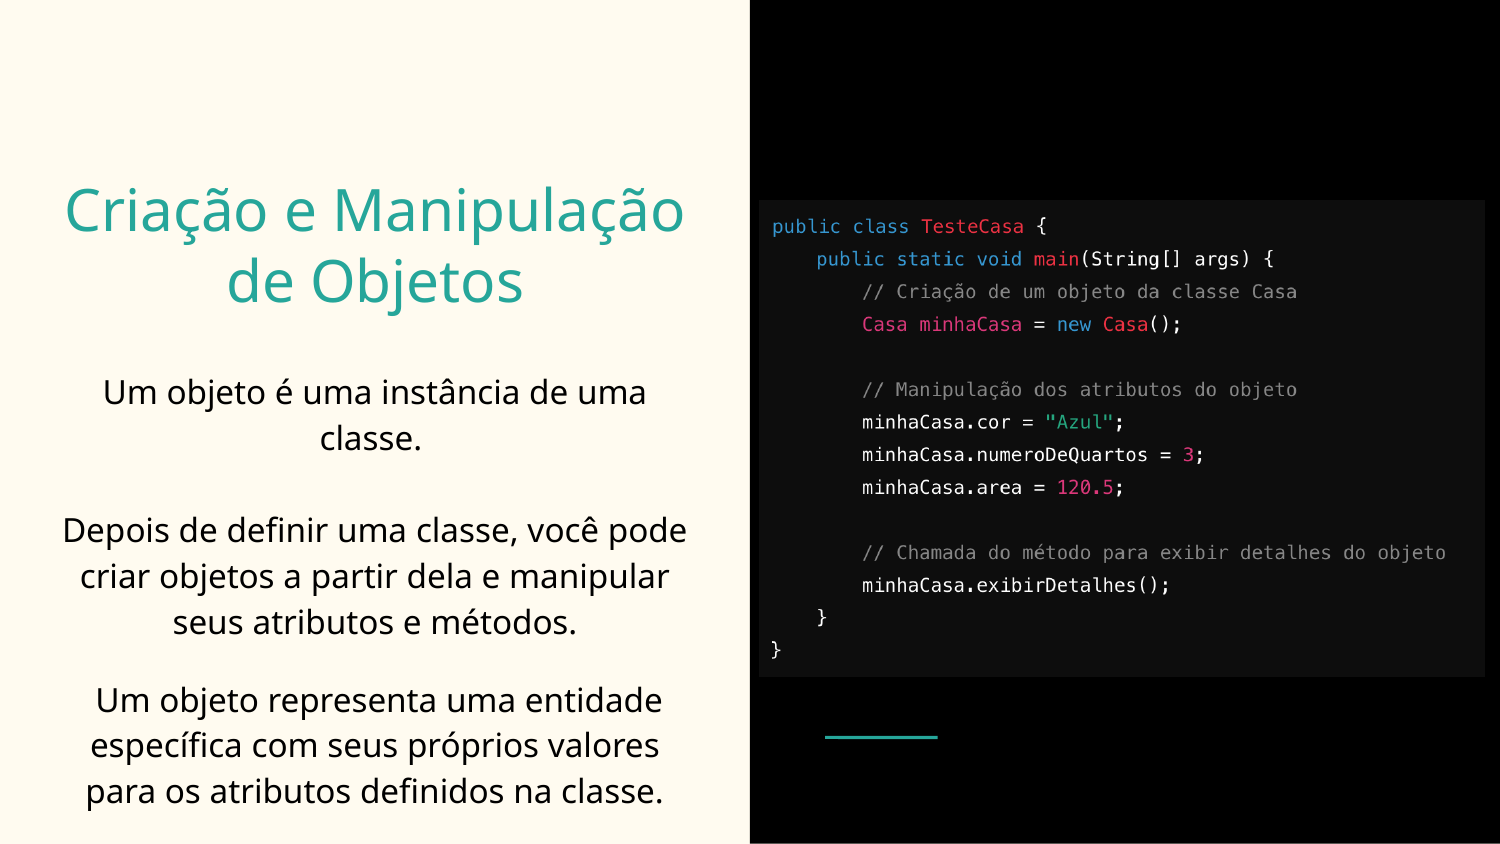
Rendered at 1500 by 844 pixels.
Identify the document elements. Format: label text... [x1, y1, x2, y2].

picture [759, 200, 1485, 677]
subtitle Um objeto é uma instância de uma classe. Depois de definir uma classe, você pode criar objetos a partir dela e manipular seus atributos e métodos. Um objeto representa uma entidade específica com seus próprios valores para os atributos definidos na classe. [43, 350, 708, 786]
title Criação e Manipulação de Objetos [43, 110, 708, 329]
